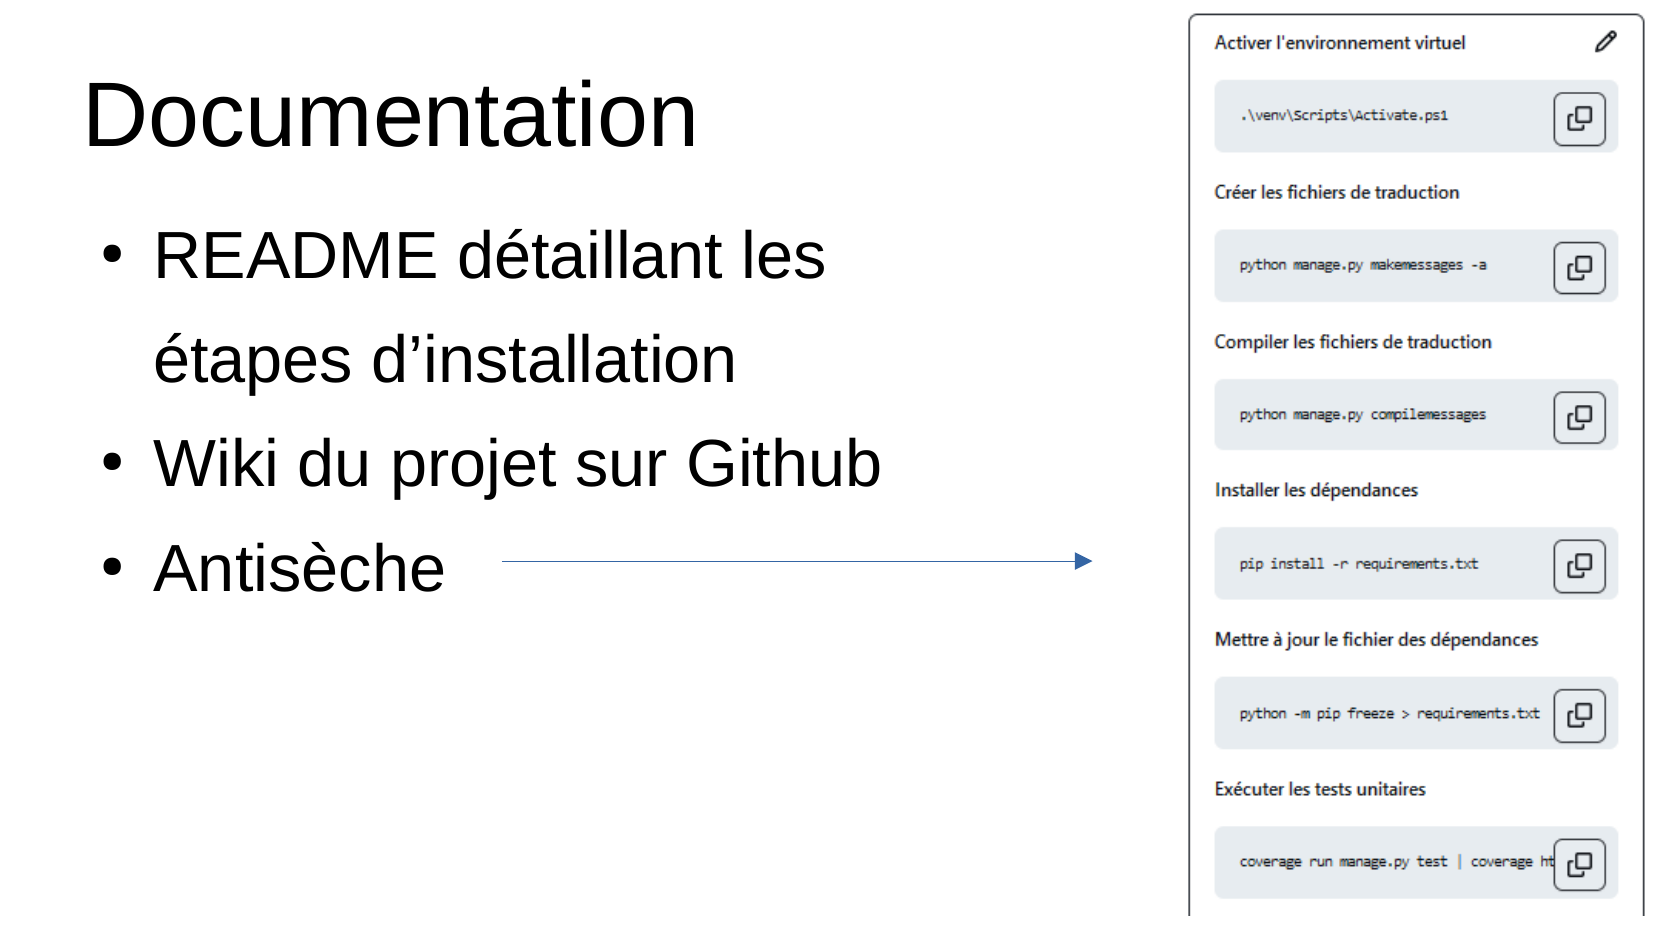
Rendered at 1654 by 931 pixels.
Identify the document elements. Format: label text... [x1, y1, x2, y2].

picture [1181, 0, 1654, 916]
list README détaillant les étapes d’installation Wiki du projet sur Github Antisèche [82, 217, 1181, 758]
title Documentation [82, 37, 1181, 193]
